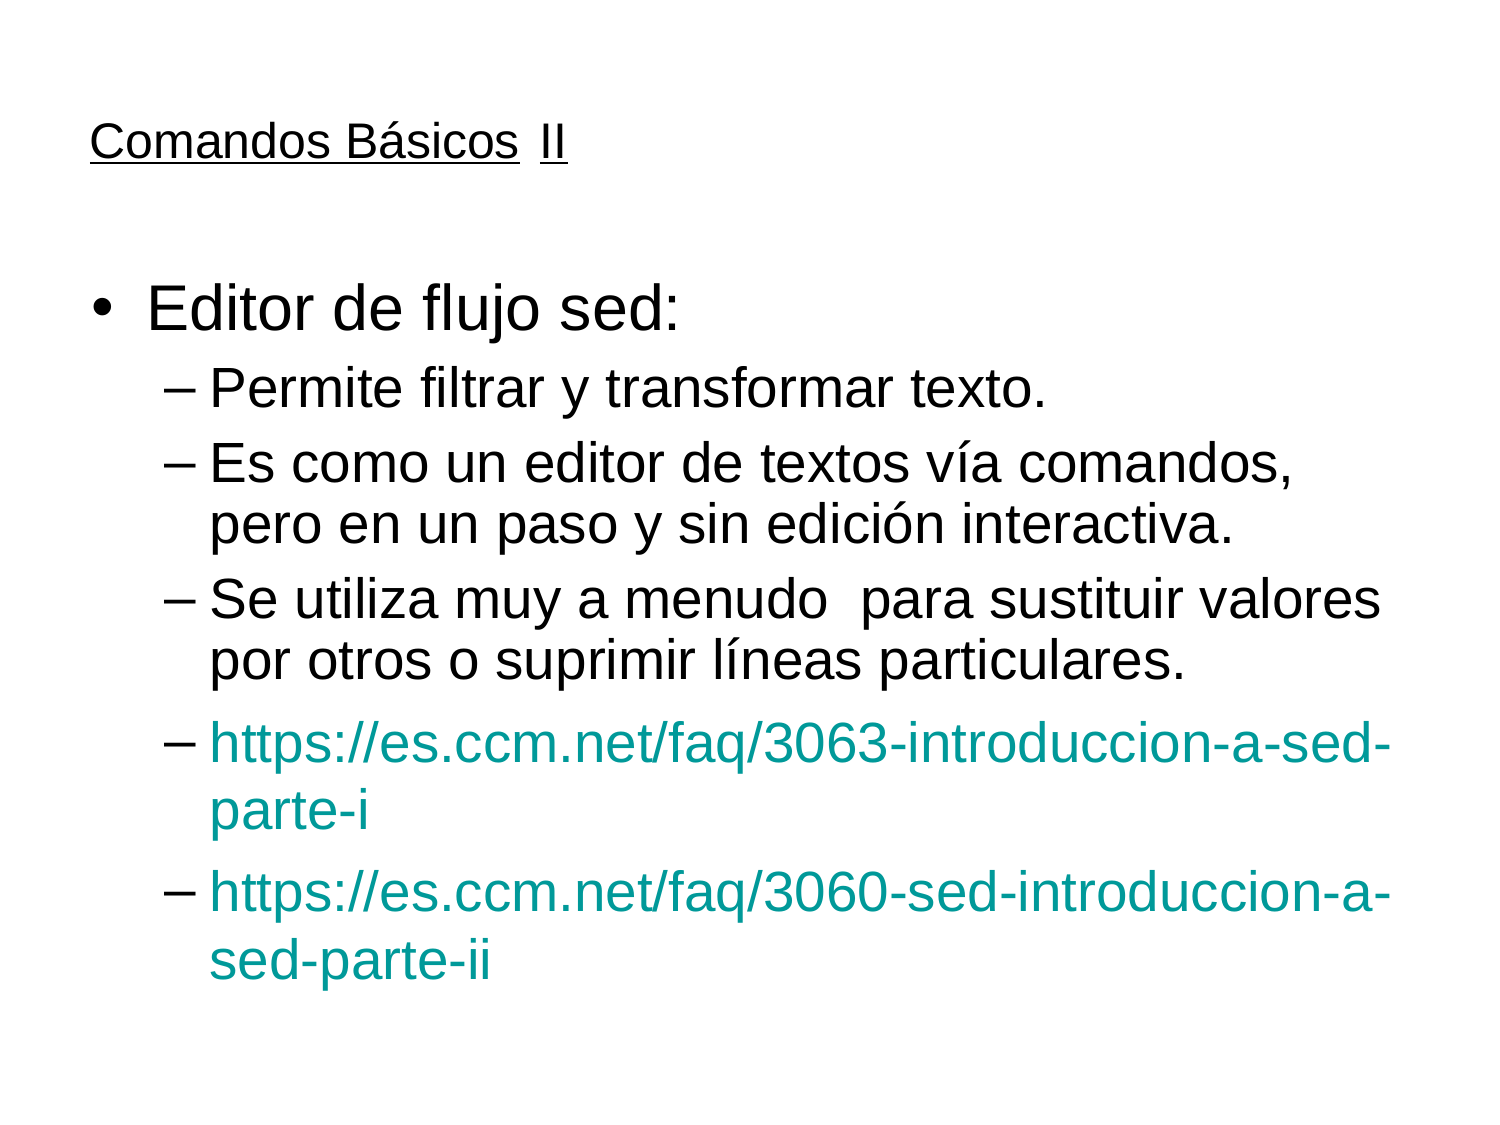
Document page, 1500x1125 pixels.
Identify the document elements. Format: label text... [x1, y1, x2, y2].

title Comandos Básicos II [75, 45, 1426, 233]
list Editor de flujo sed: Permite filtrar y transformar texto. Es como un editor de textos vía comandos, pero en un paso y sin edición interactiva. Se utiliza muy a menudo para sustituir valores por otros o suprimir líneas particulares. https://es.ccm.net/faq/3063-introduccion-a-sed-parte-i https://es.ccm.net/faq/3060-sed-introduccion-a-sed-parte-ii [76, 267, 1427, 1010]
